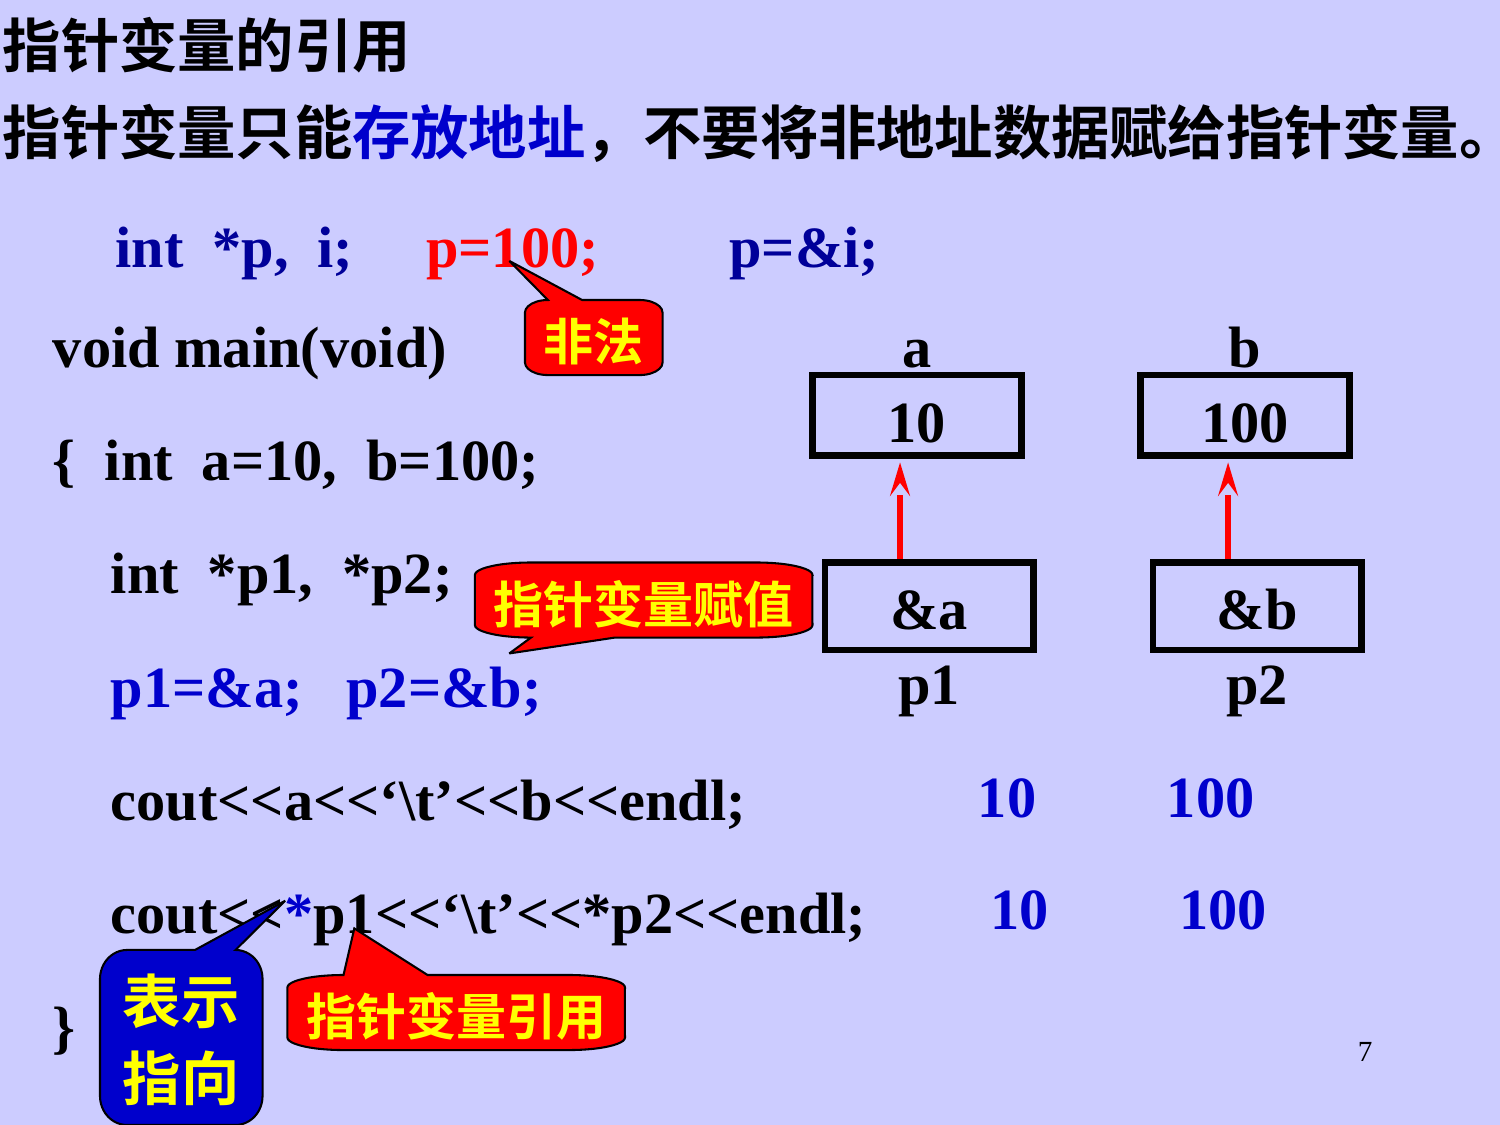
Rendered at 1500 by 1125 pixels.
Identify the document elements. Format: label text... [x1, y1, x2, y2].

text_box 10 100 [987, 862, 1363, 944]
text_box int *p, i; p=100; p=&i; [112, 200, 1291, 281]
text_box &a [824, 562, 1034, 644]
text_box 10 100 [975, 750, 1351, 831]
text_box a [812, 299, 1022, 381]
text_box 10 [812, 381, 1022, 456]
text_box b [1140, 299, 1350, 381]
text_box 100 [1140, 381, 1350, 456]
text_box <编号> [1074, 1025, 1388, 1101]
text_box void main(void) { int a=10, b=100; int *p1, *p2; p1=&a; p2=&b; cout<<a<<‘\t’<<b<<endl; cout<<*p1<<‘\t’<<*p2<<endl; } [49, 299, 901, 1061]
text_box 指针变量引用 [287, 928, 625, 1051]
text_box &b [1152, 562, 1362, 644]
text_box p2 [1152, 644, 1362, 719]
text_box 表示指向 [99, 900, 286, 1125]
text_box 指针变量的引用 [0, 0, 970, 81]
text_box 指针变量只能存放地址，不要将非地址数据赋给指针变量。 [0, 87, 1500, 169]
text_box 指针变量赋值 [474, 562, 813, 654]
text_box 非法 [509, 260, 663, 376]
text_box p1 [824, 644, 1034, 719]
